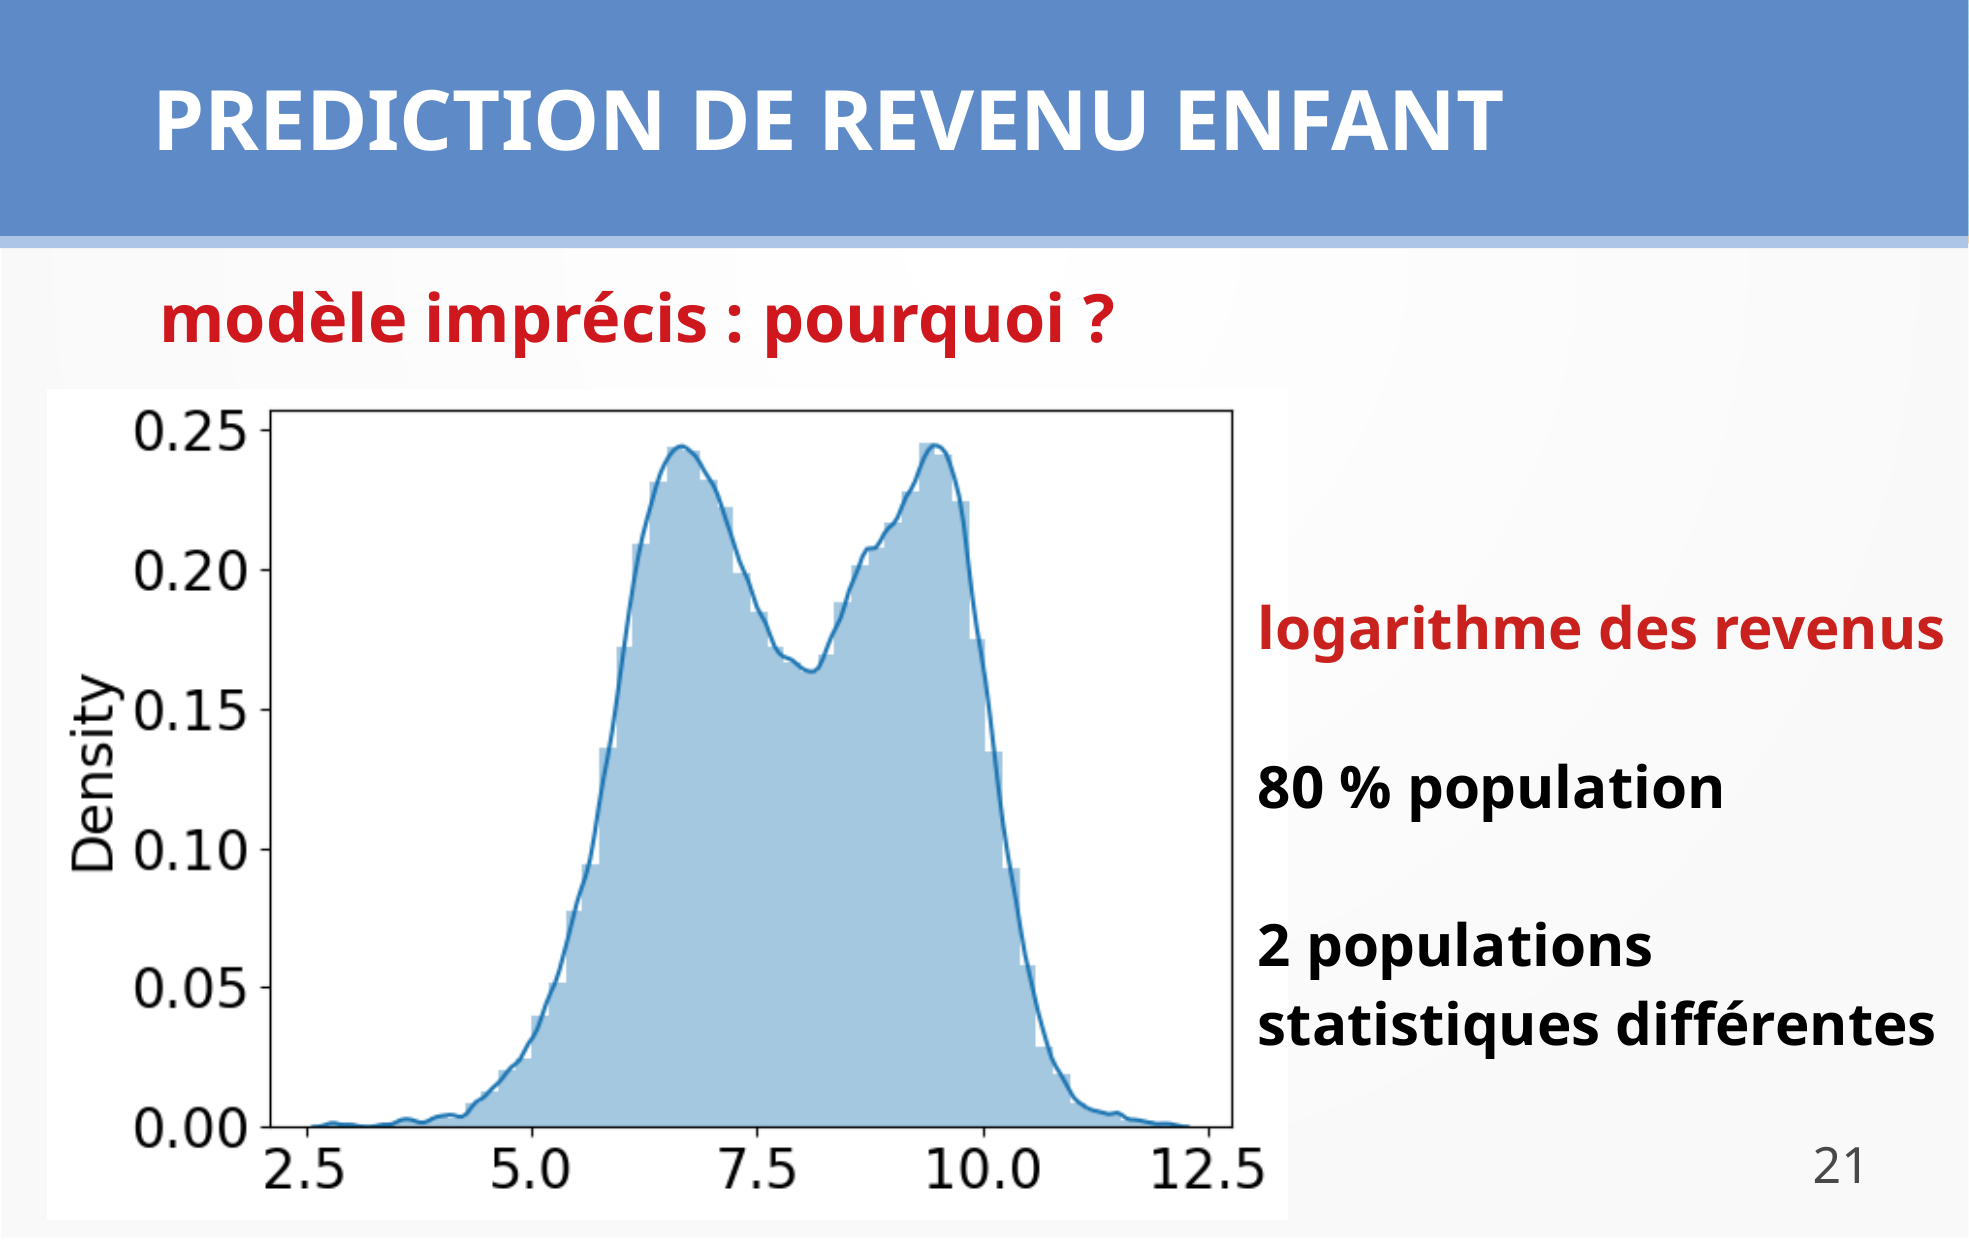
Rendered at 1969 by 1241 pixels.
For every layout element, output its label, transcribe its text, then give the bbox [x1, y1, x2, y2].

title PREDICTION DE REVENU ENFANT [0, 0, 1969, 236]
text_box logarithme des revenus 80 % population 2 populations statistiques différentes [1251, 377, 1952, 1193]
picture [0, 249, 1969, 1241]
text_box modèle imprécis : pourquoi ? [153, 265, 1291, 367]
text_box [0, 236, 1969, 249]
